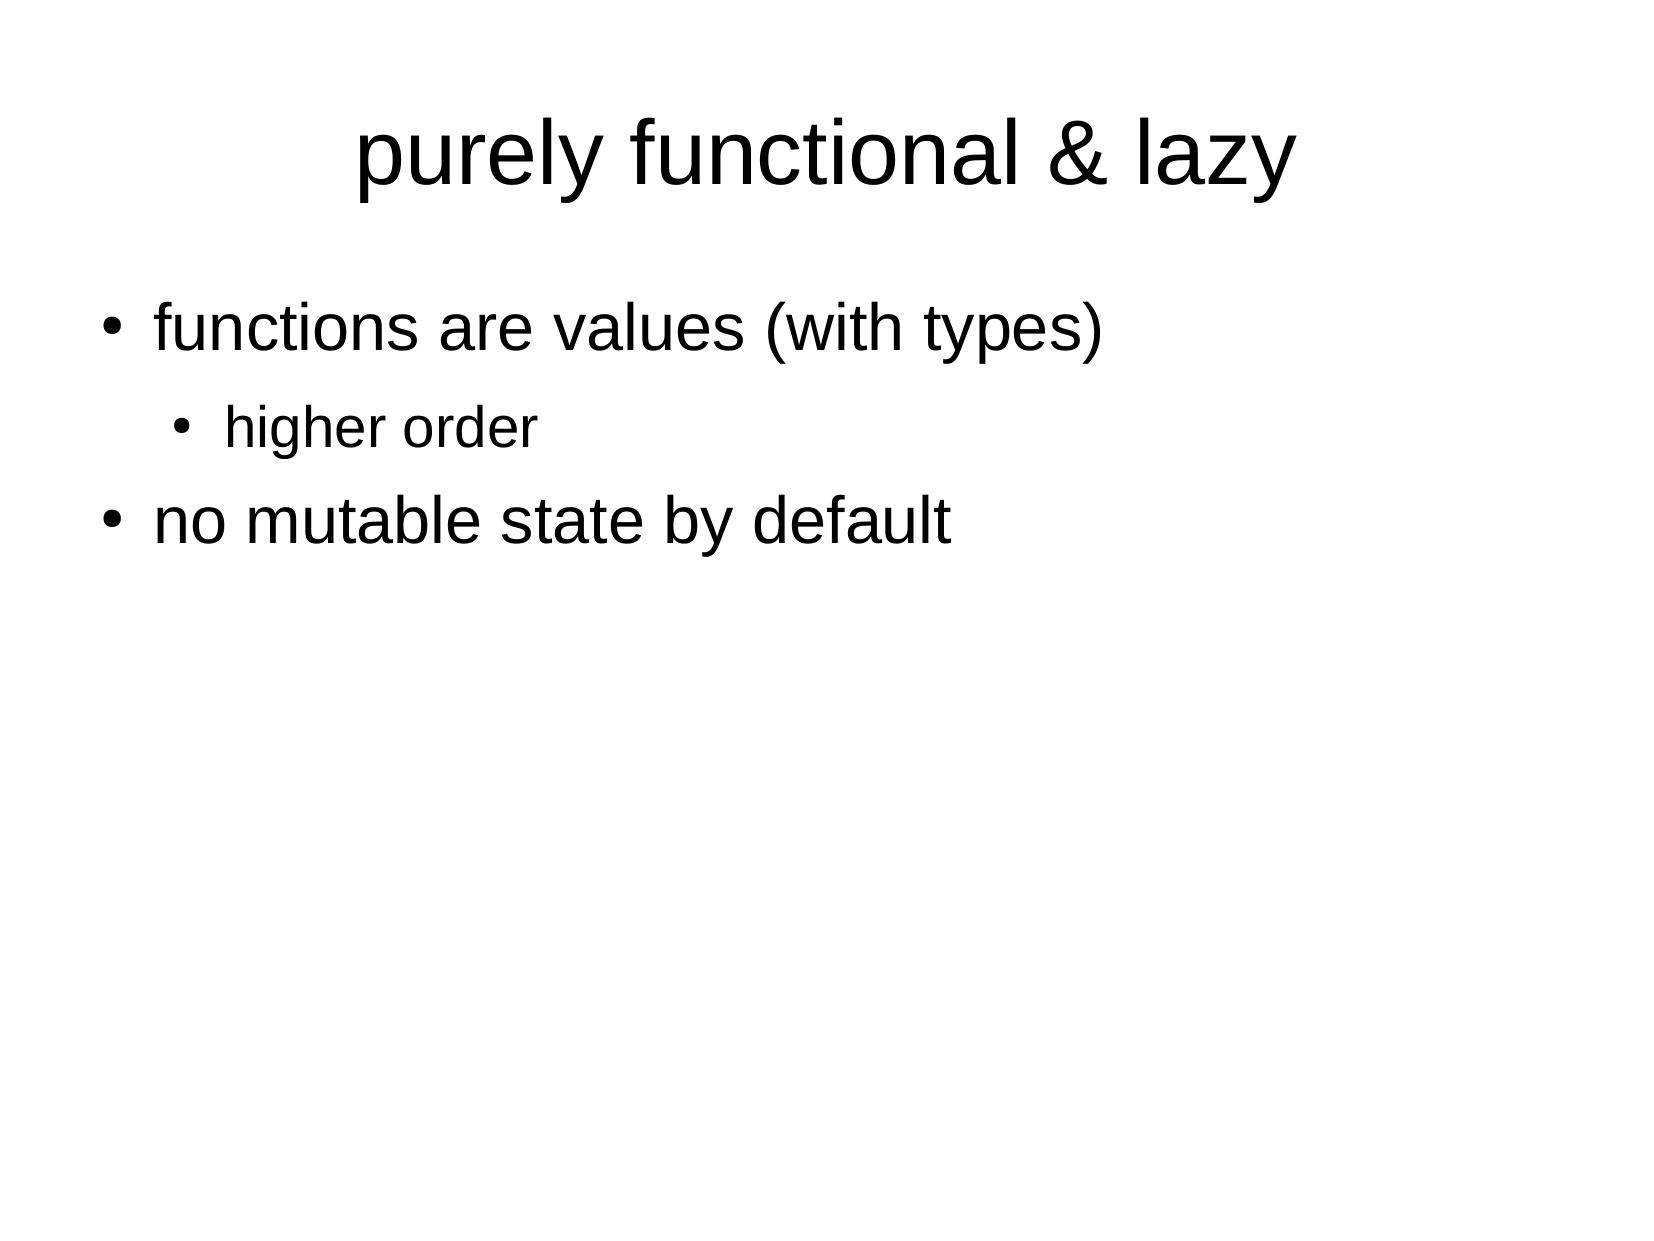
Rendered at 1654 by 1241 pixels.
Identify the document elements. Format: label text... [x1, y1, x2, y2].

list functions are values (with types) higher order no mutable state by default [82, 290, 1571, 1109]
title purely functional & lazy [82, 49, 1571, 257]
